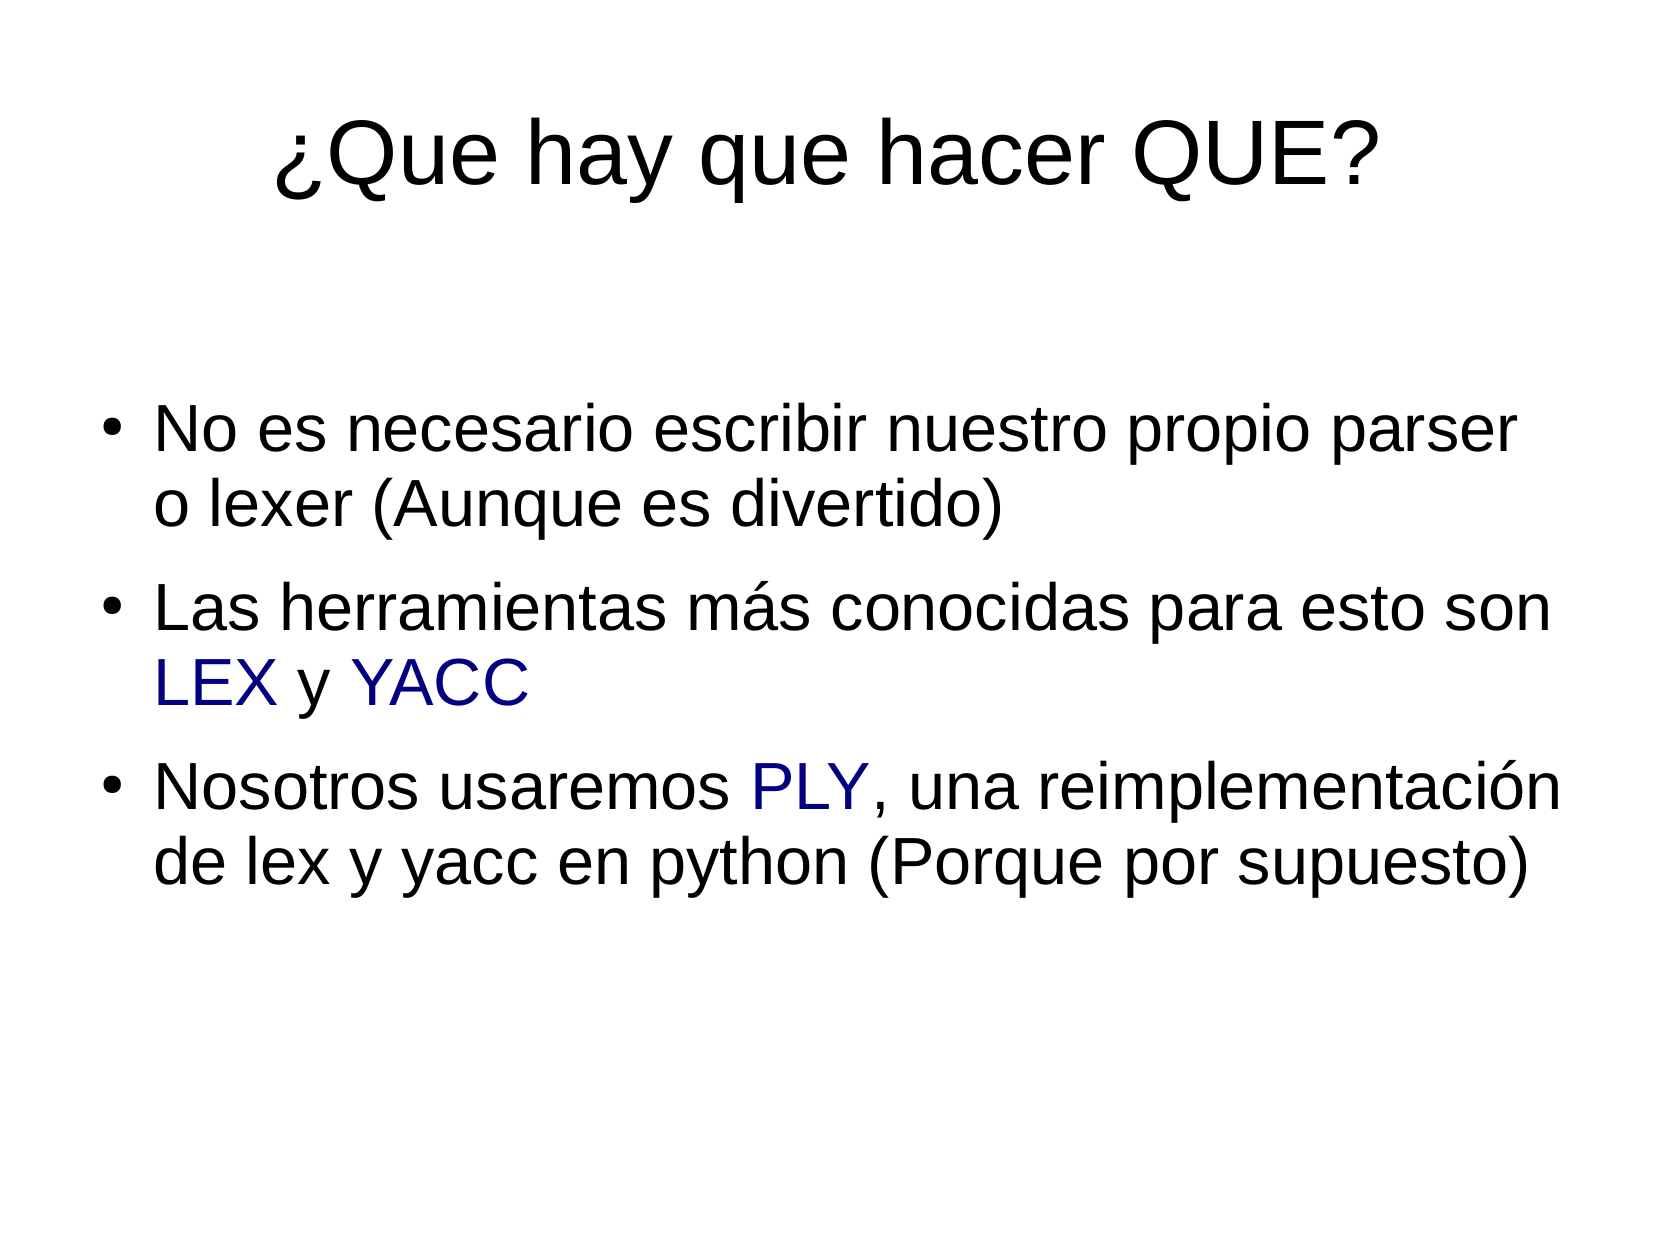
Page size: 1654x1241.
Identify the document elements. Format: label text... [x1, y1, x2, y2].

list No es necesario escribir nuestro propio parser o lexer (Aunque es divertido) Las herramientas más conocidas para esto son LEX y YACC Nosotros usaremos PLY, una reimplementación de lex y yacc en python (Porque por supuesto) [82, 391, 1571, 1111]
title ¿Que hay que hacer QUE? [82, 49, 1571, 257]
